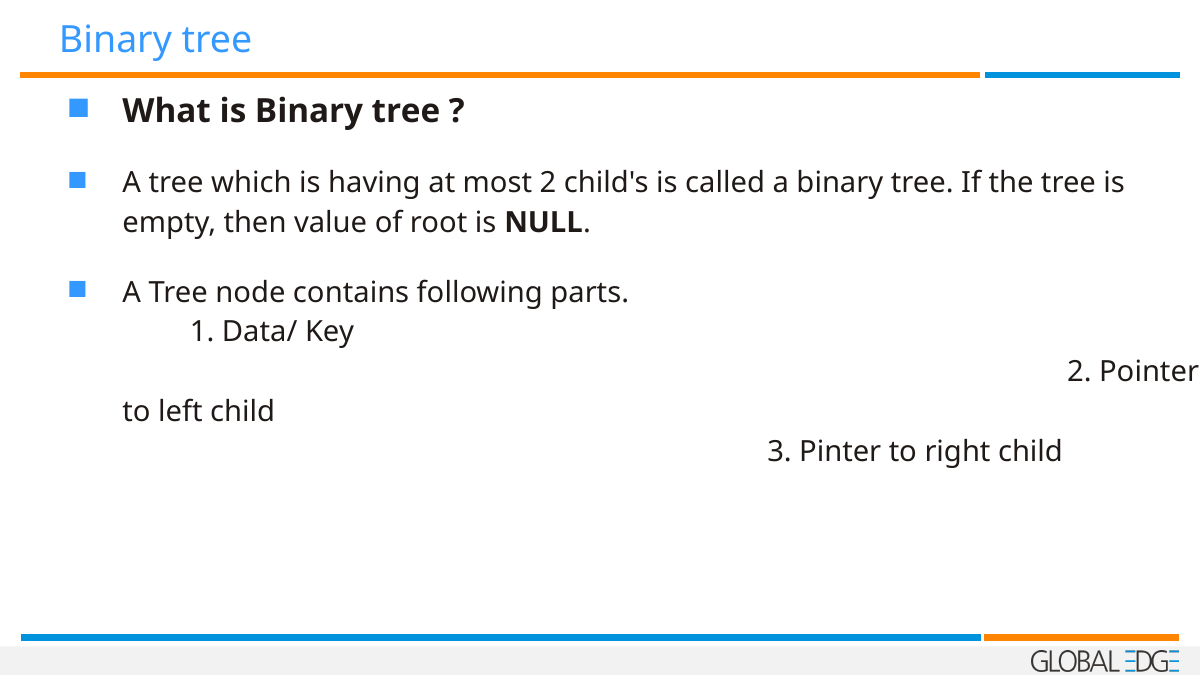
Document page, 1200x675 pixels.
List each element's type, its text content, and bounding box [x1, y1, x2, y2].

title Binary tree [58, 11, 1134, 65]
list What is Binary tree ? A tree which is having at most 2 child's is called a binary tree. If the tree is empty, then value of root is NULL. A Tree node contains following parts. 1. Data/ Key 2. Pointer to left child 3. Pinter to right child [51, 86, 1200, 615]
picture [1031, 650, 1179, 672]
